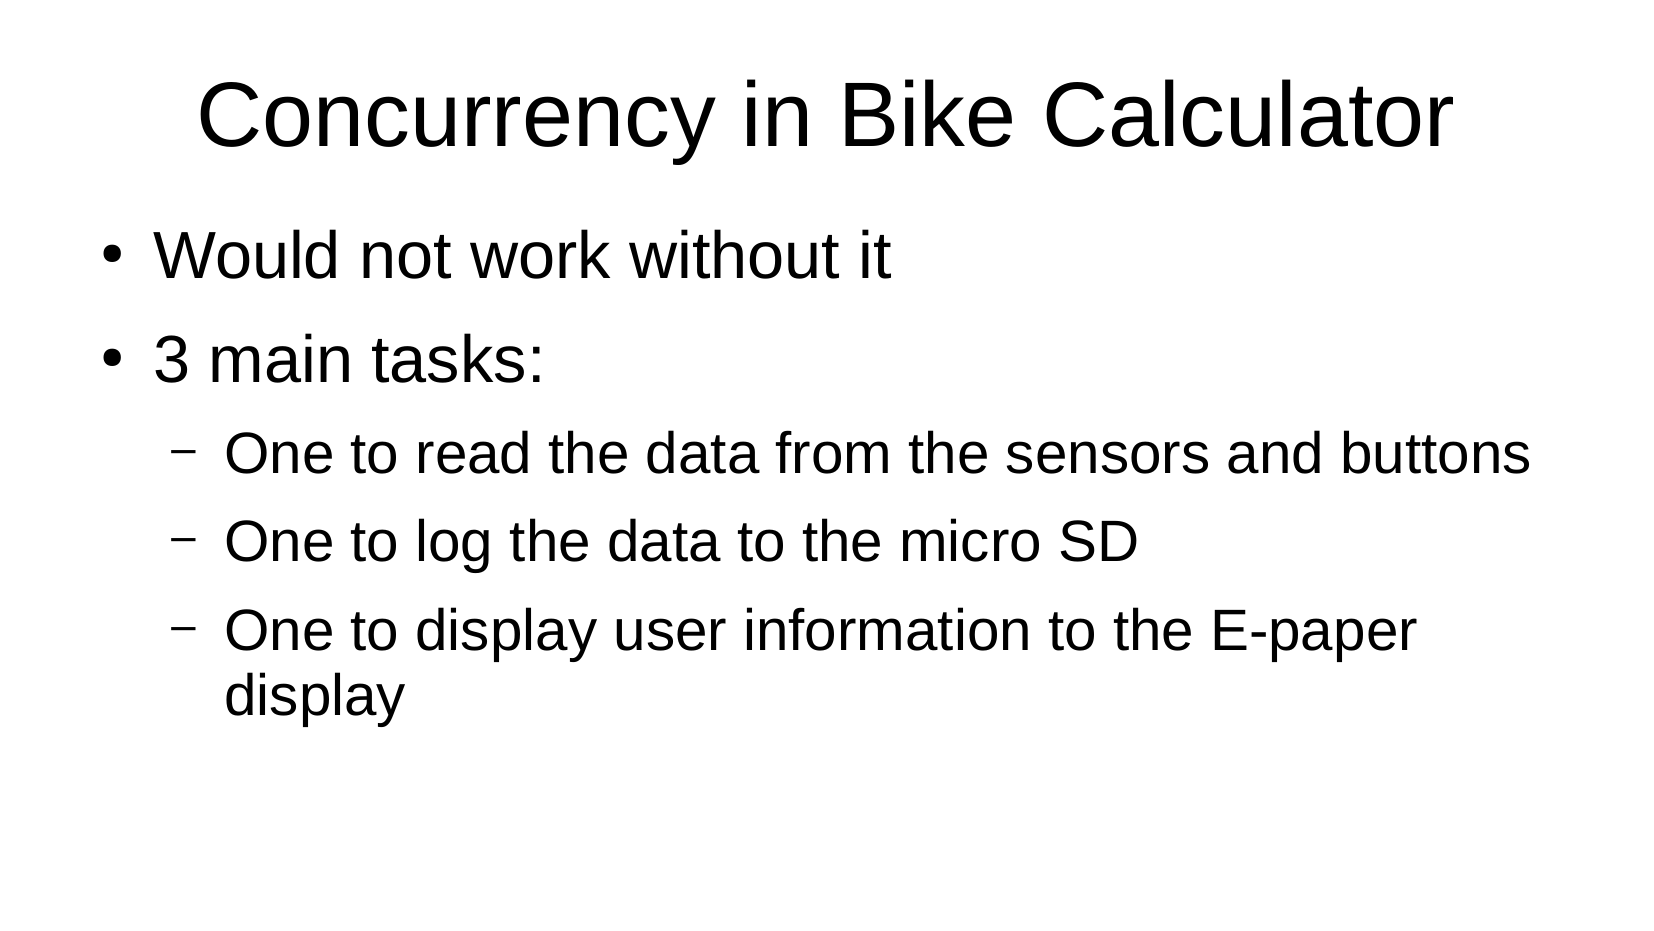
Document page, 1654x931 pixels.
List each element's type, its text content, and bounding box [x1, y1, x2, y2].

title Concurrency in Bike Calculator [82, 37, 1571, 193]
list Would not work without it 3 main tasks: One to read the data from the sensors and buttons One to log the data to the micro SD One to display user information to the E-paper display [82, 217, 1571, 758]
